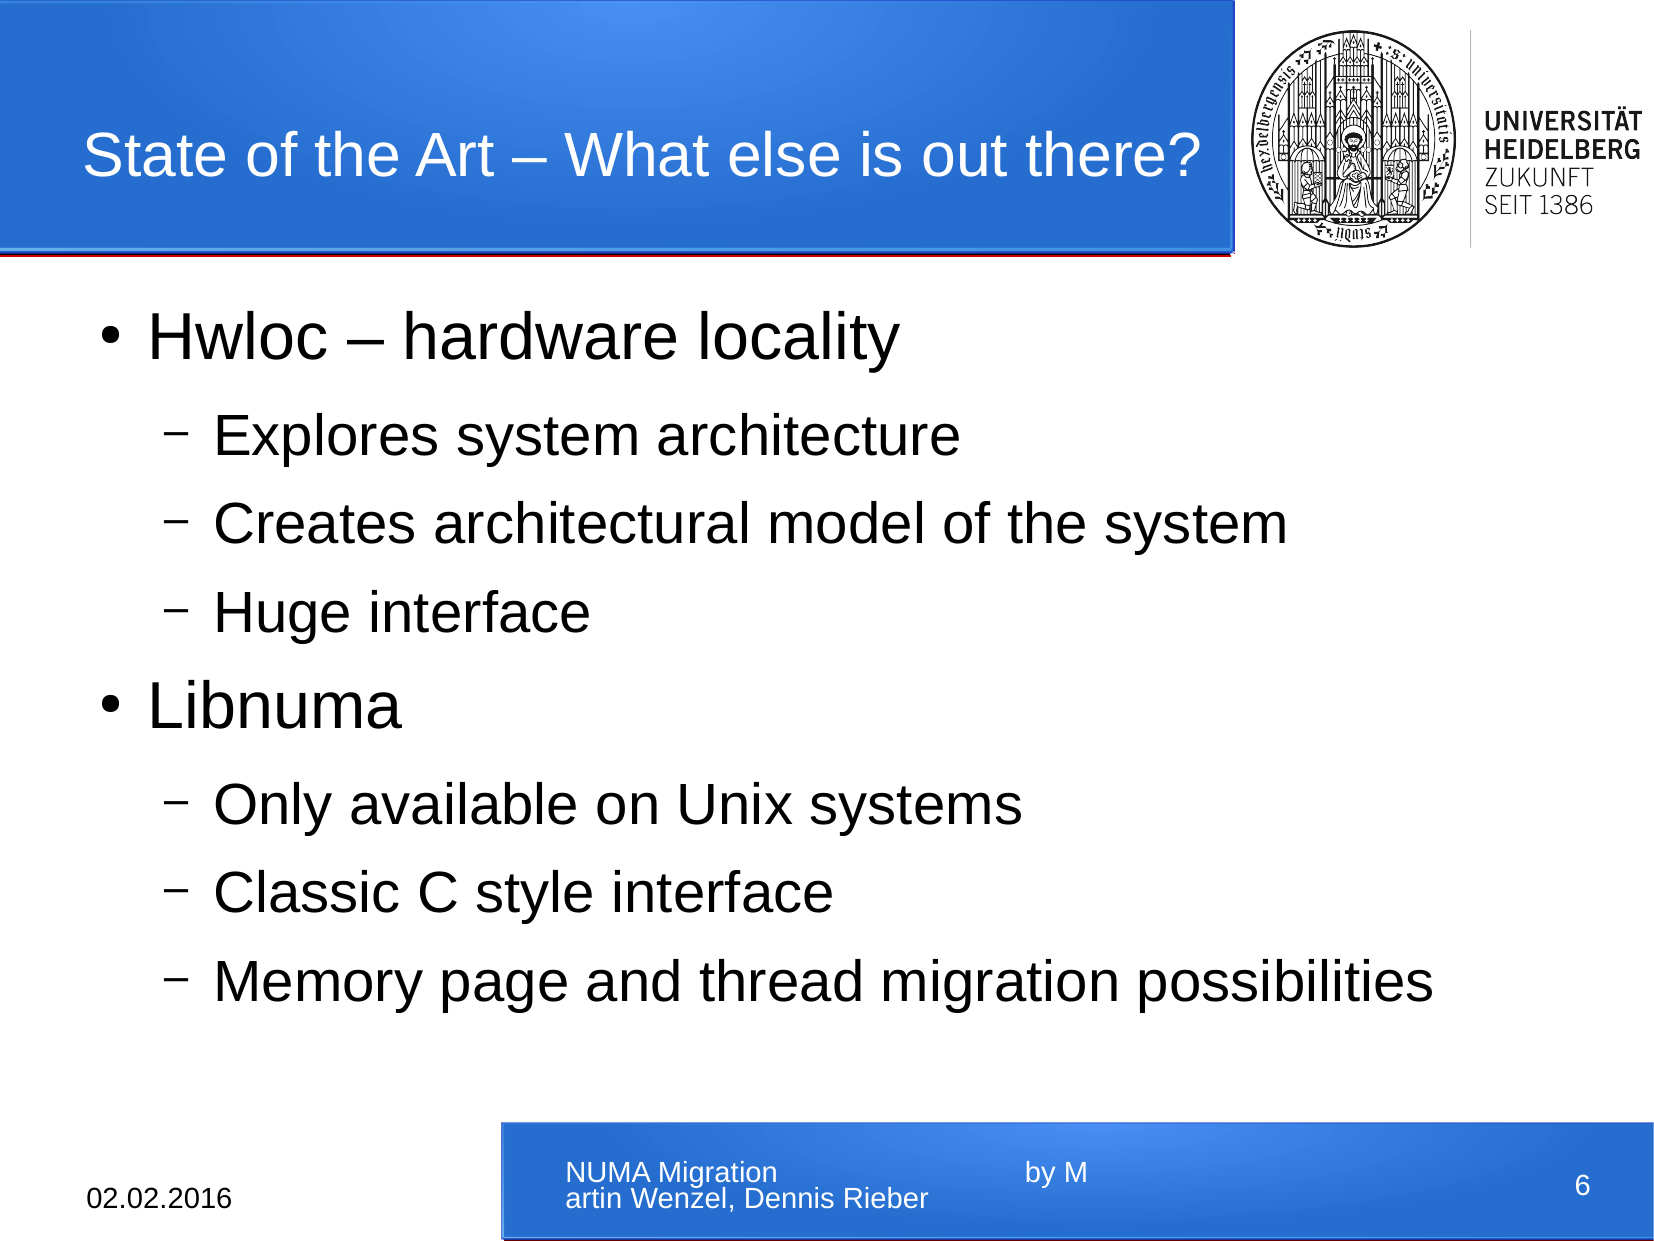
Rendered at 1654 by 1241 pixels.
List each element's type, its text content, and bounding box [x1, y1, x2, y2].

picture [0, 0, 1238, 262]
title State of the Art – What else is out there? [82, 95, 1264, 214]
picture [496, 1121, 1654, 1241]
list Hwloc – hardware locality Explores system architecture Creates architectural model of the system Huge interface Libnuma Only available on Unix systems Classic C style interface Memory page and thread migration possibilities [82, 299, 1571, 1019]
picture [1251, 30, 1642, 248]
